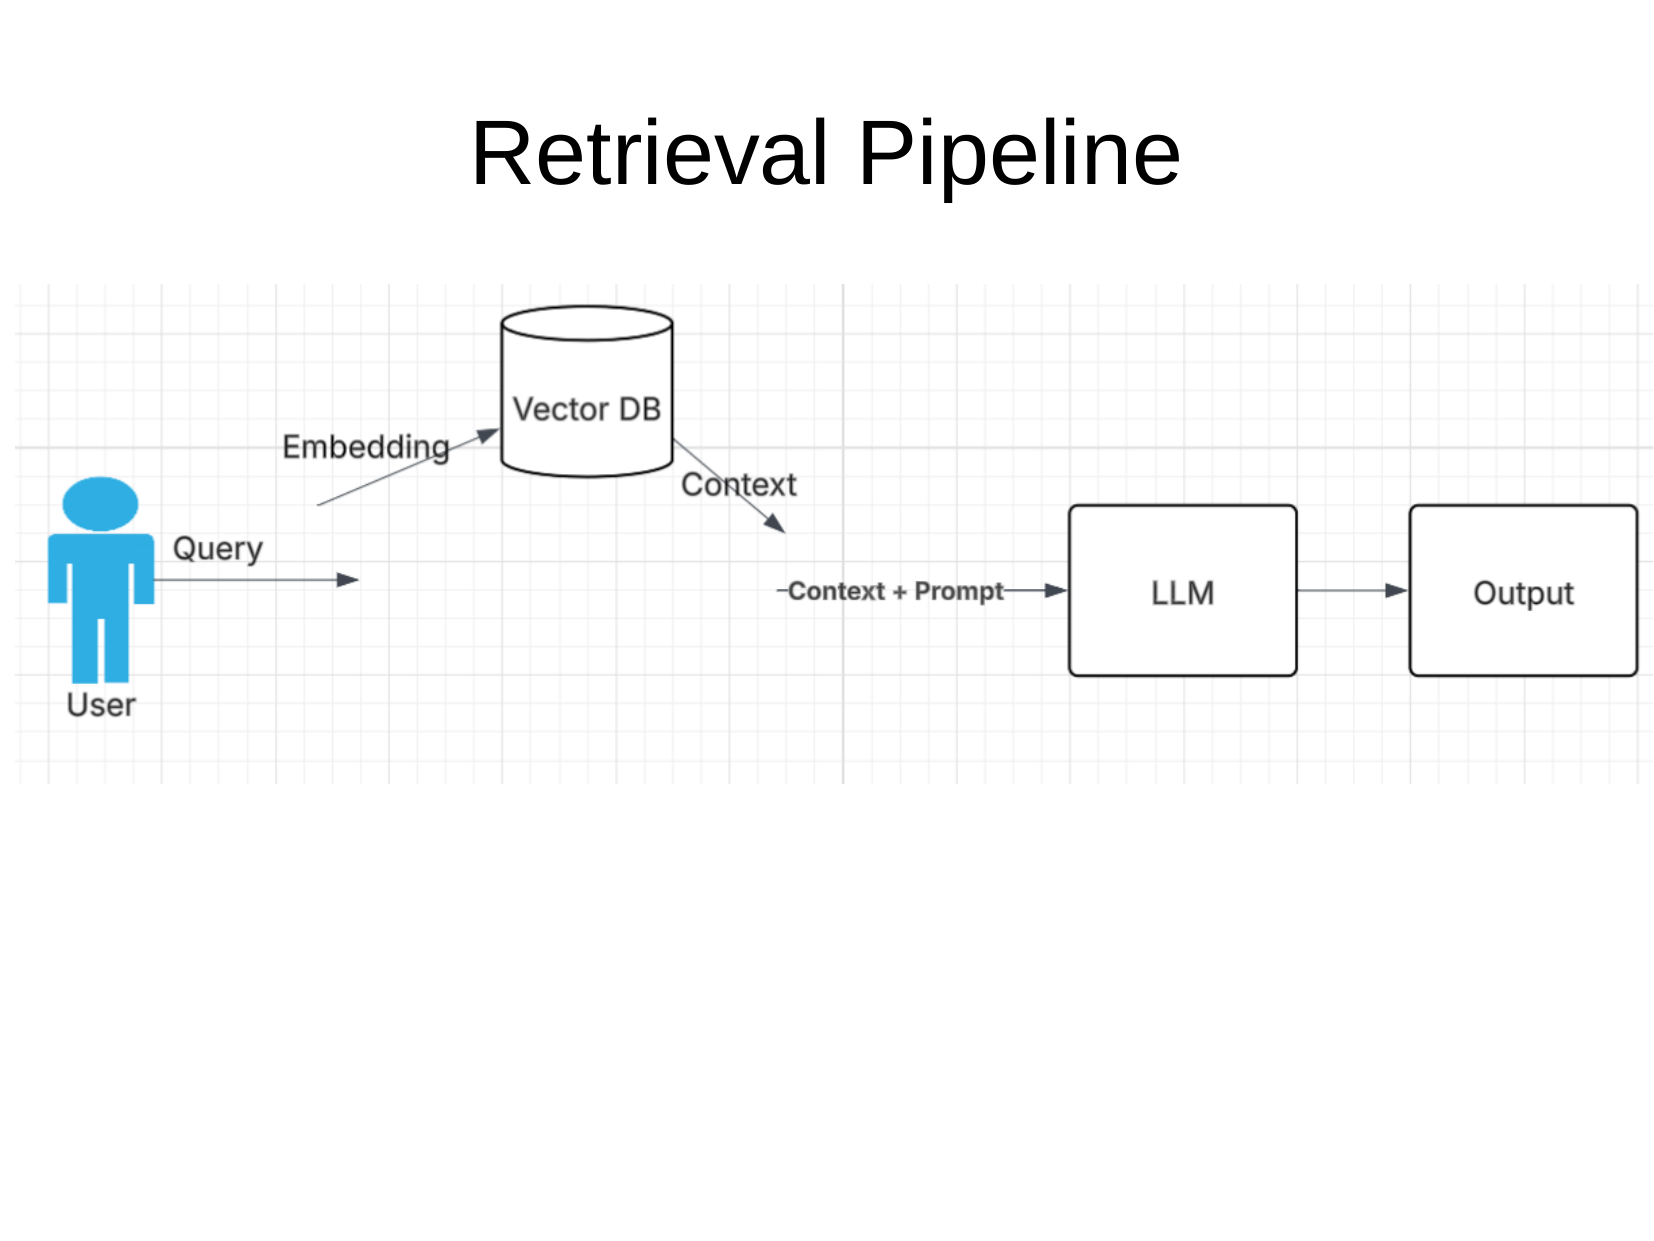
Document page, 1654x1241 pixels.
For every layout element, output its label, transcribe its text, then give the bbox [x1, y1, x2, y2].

title Retrieval Pipeline [82, 49, 1571, 257]
picture [15, 284, 1654, 784]
